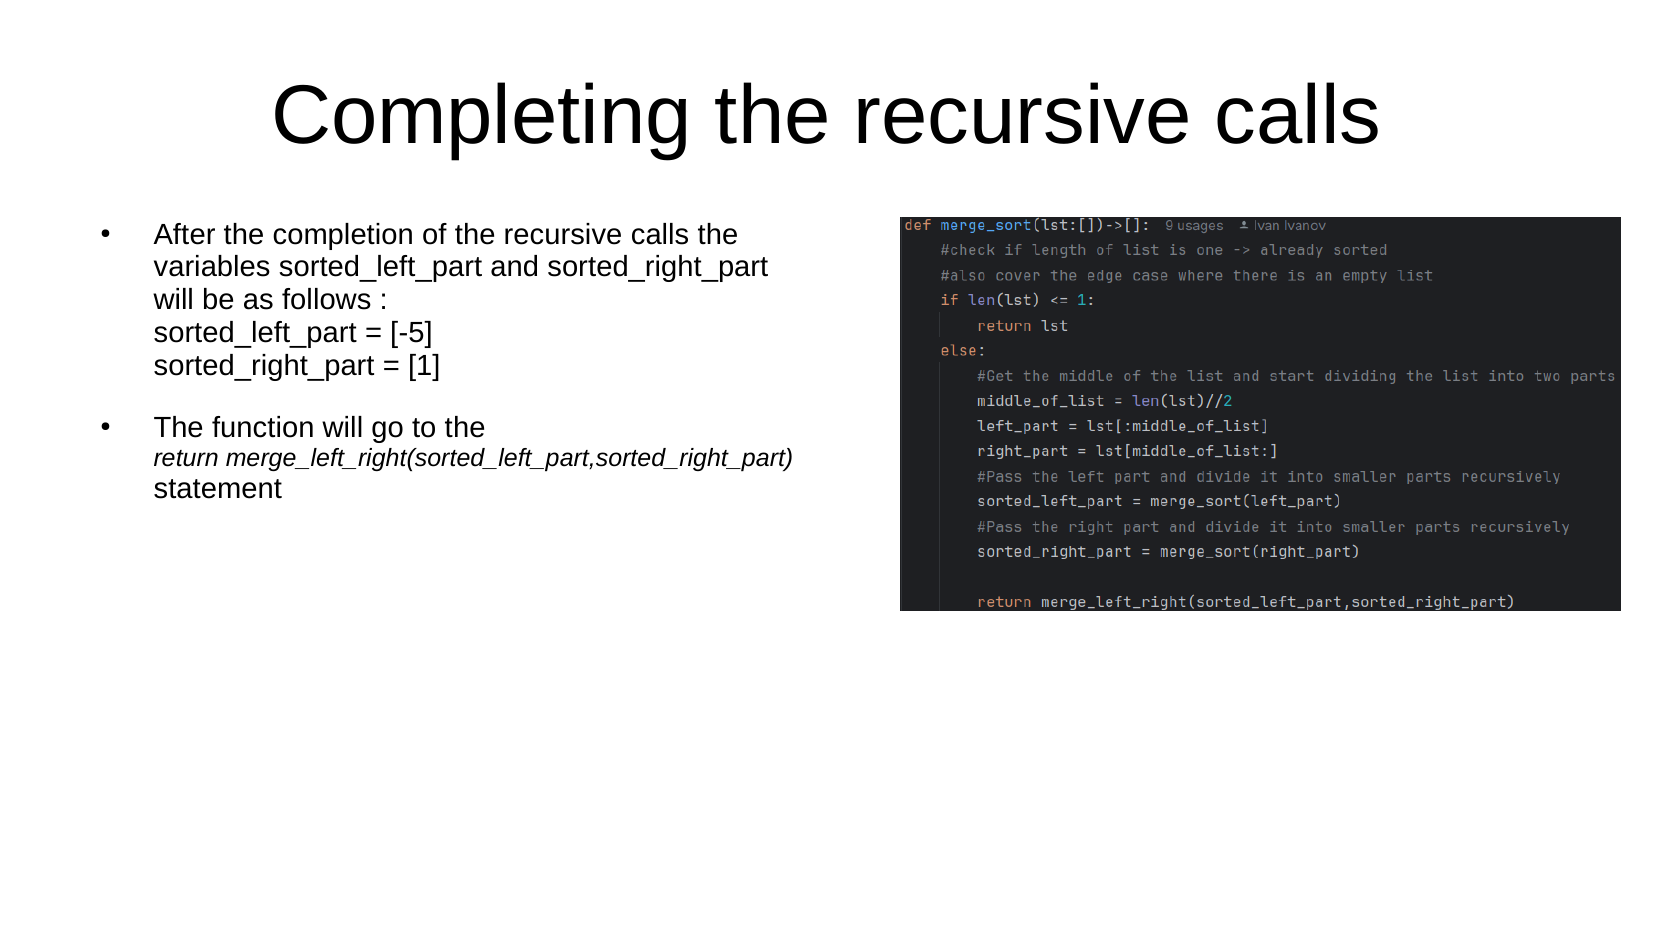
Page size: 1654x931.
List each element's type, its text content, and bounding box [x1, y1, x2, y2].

list After the completion of the recursive calls the variables sorted_left_part and sorted_right_part will be as follows : sorted_left_part = [-5] sorted_right_part = [1] The function will go to the return merge_left_right(sorted_left_part,sorted_right_part) statement [82, 217, 1571, 758]
title Completing the recursive calls [82, 37, 1571, 193]
picture [900, 217, 1621, 611]
